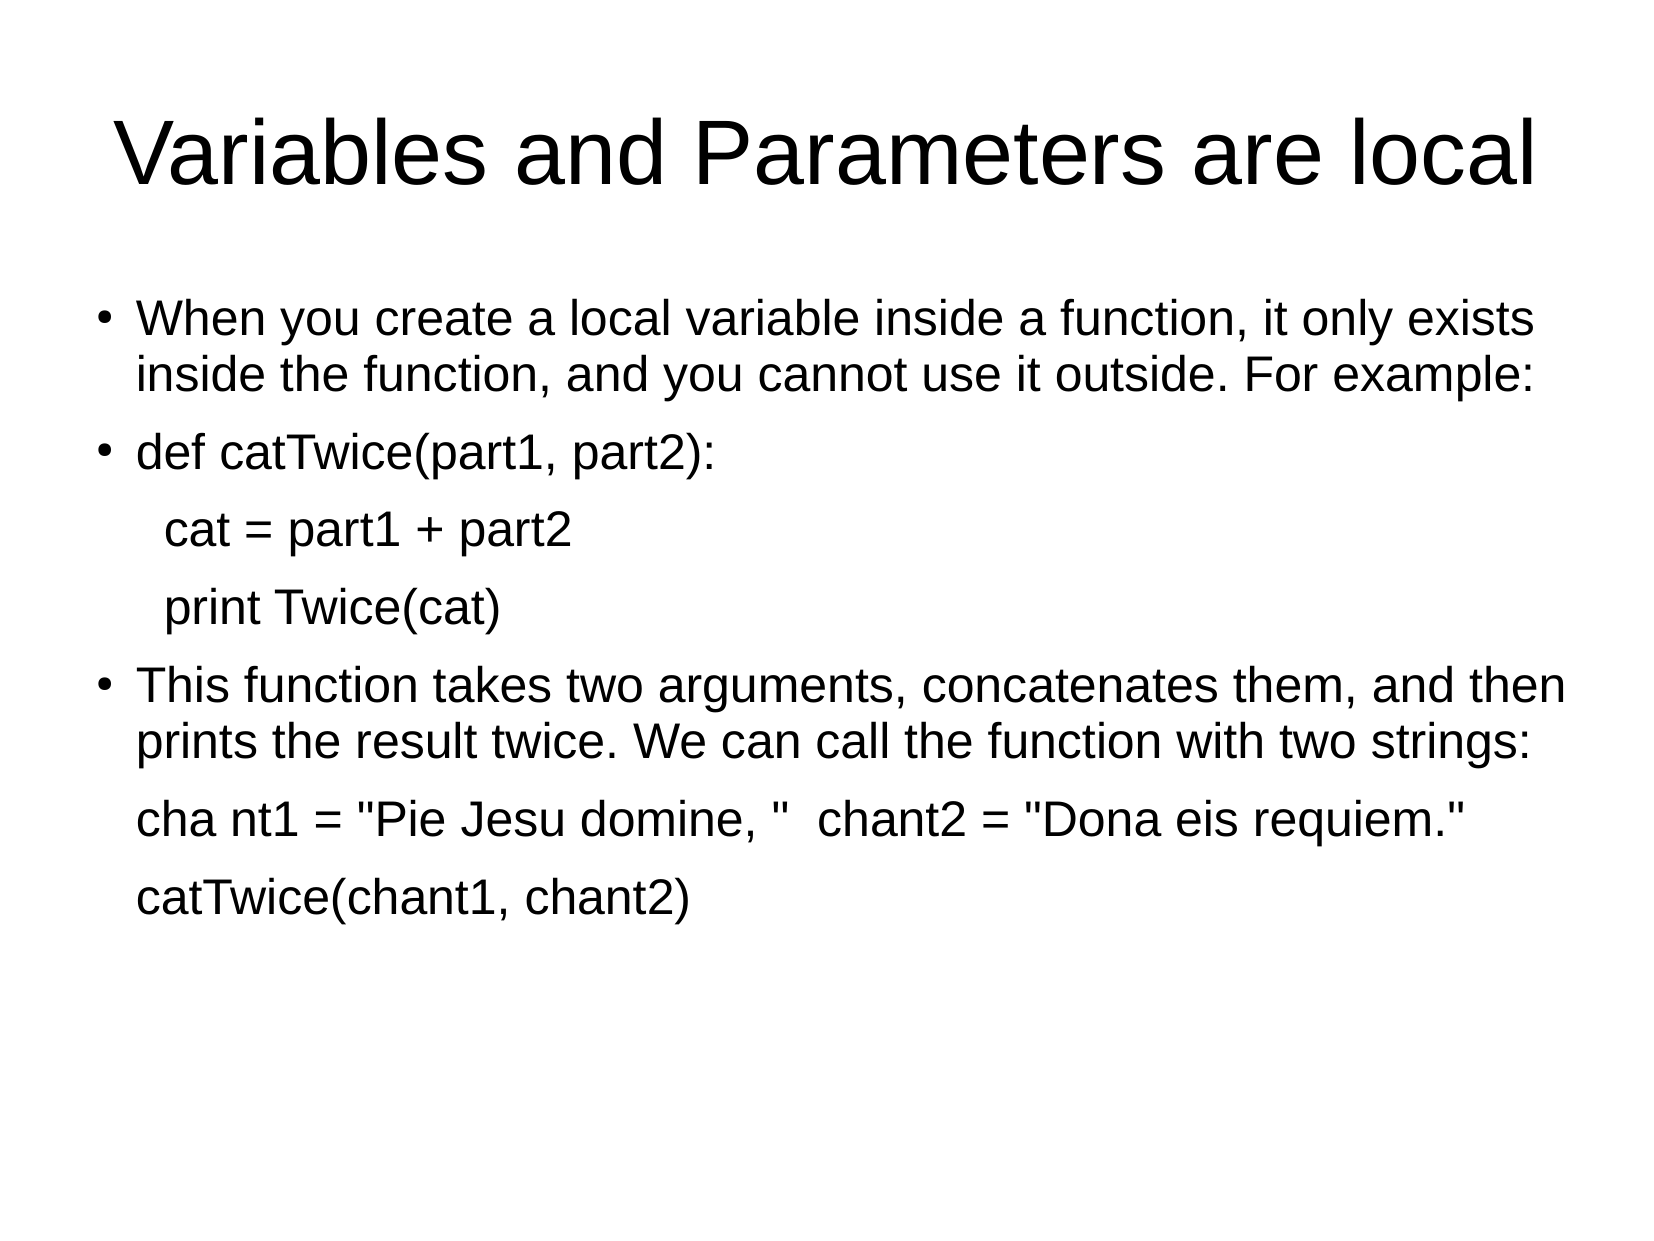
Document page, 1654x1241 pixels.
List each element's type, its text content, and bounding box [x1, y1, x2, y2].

list When you create a local variable inside a function, it only exists inside the function, and you cannot use it outside. For example: def catTwice(part1, part2): cat = part1 + part2 print Twice(cat) This function takes two arguments, concatenates them, and then prints the result twice. We can call the function with two strings: cha nt1 = "Pie Jesu domine, " chant2 = "Dona eis requiem." catTwice(chant1, chant2) [82, 290, 1571, 1010]
title Variables and Parameters are local [82, 49, 1571, 257]
